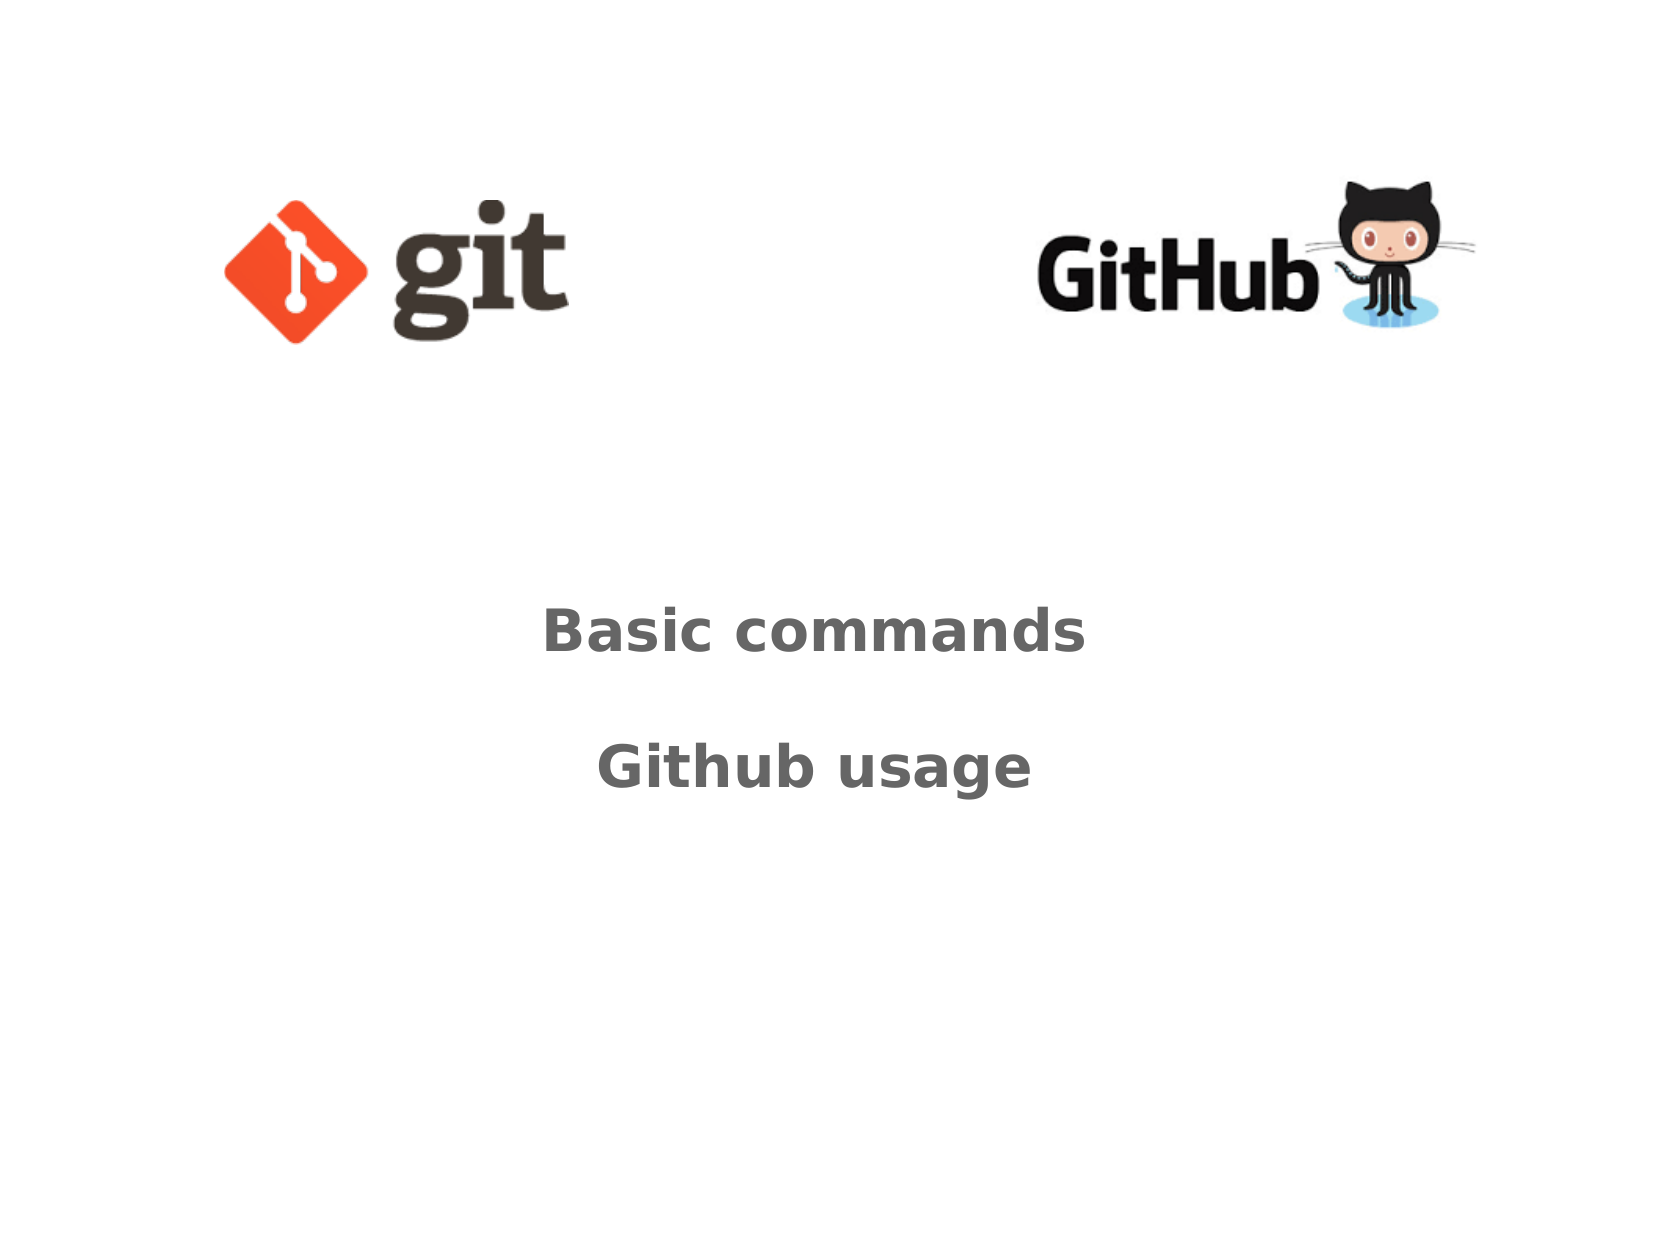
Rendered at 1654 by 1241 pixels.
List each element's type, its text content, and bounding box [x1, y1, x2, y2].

text_box Basic commands Github usage [377, 590, 1252, 844]
picture [224, 200, 569, 345]
picture [1027, 121, 1487, 390]
